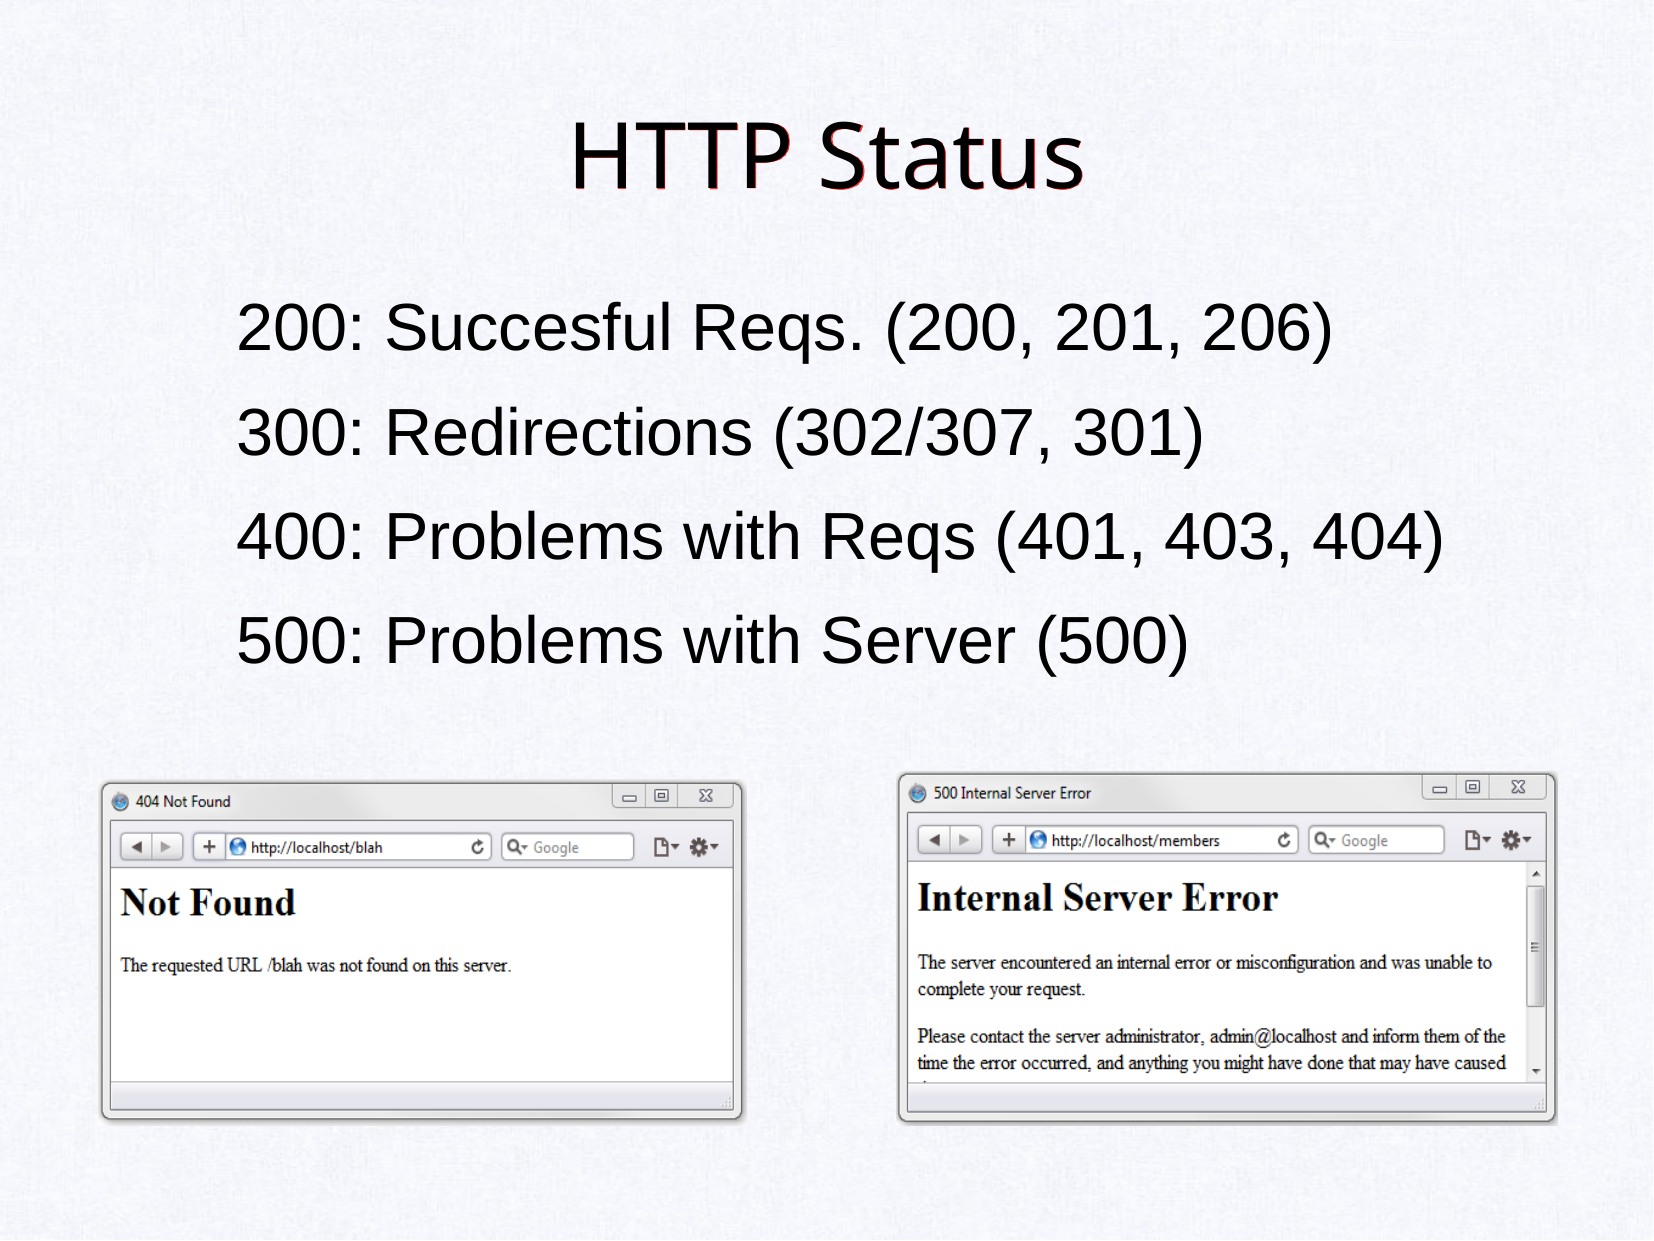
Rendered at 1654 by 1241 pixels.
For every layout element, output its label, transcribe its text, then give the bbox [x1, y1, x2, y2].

list 200: Succesful Reqs. (200, 201, 206) 300: Redirections (302/307, 301) 400: Problems with Reqs (401, 403, 404) 500: Problems with Server (500) [165, 290, 1654, 1109]
picture [0, 0, 1654, 1240]
title HTTP Status [82, 49, 1571, 257]
